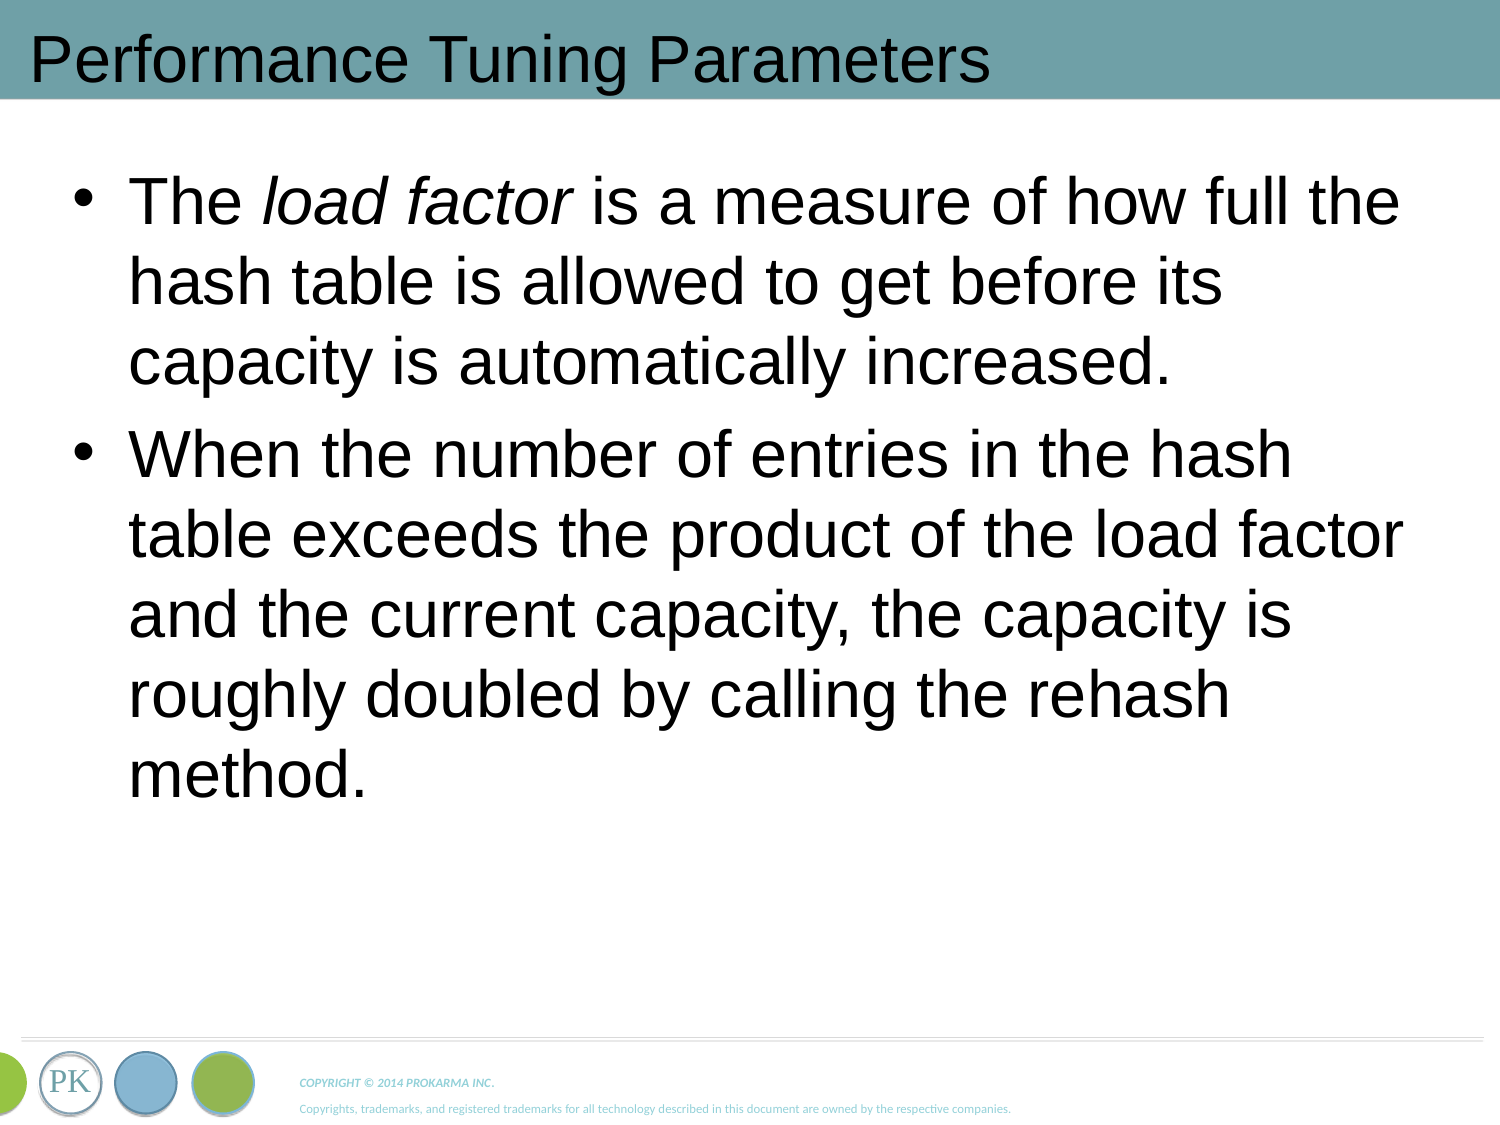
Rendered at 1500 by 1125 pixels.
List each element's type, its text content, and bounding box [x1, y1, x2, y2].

text_box The load factor is a measure of how full the hash table is allowed to get before its capacity is automatically increased. When the number of entries in the hash table exceeds the product of the load factor and the current capacity, the capacity is roughly doubled by calling the rehash method. [57, 149, 1456, 931]
text_box Performance Tuning Parameters [15, 15, 1441, 105]
